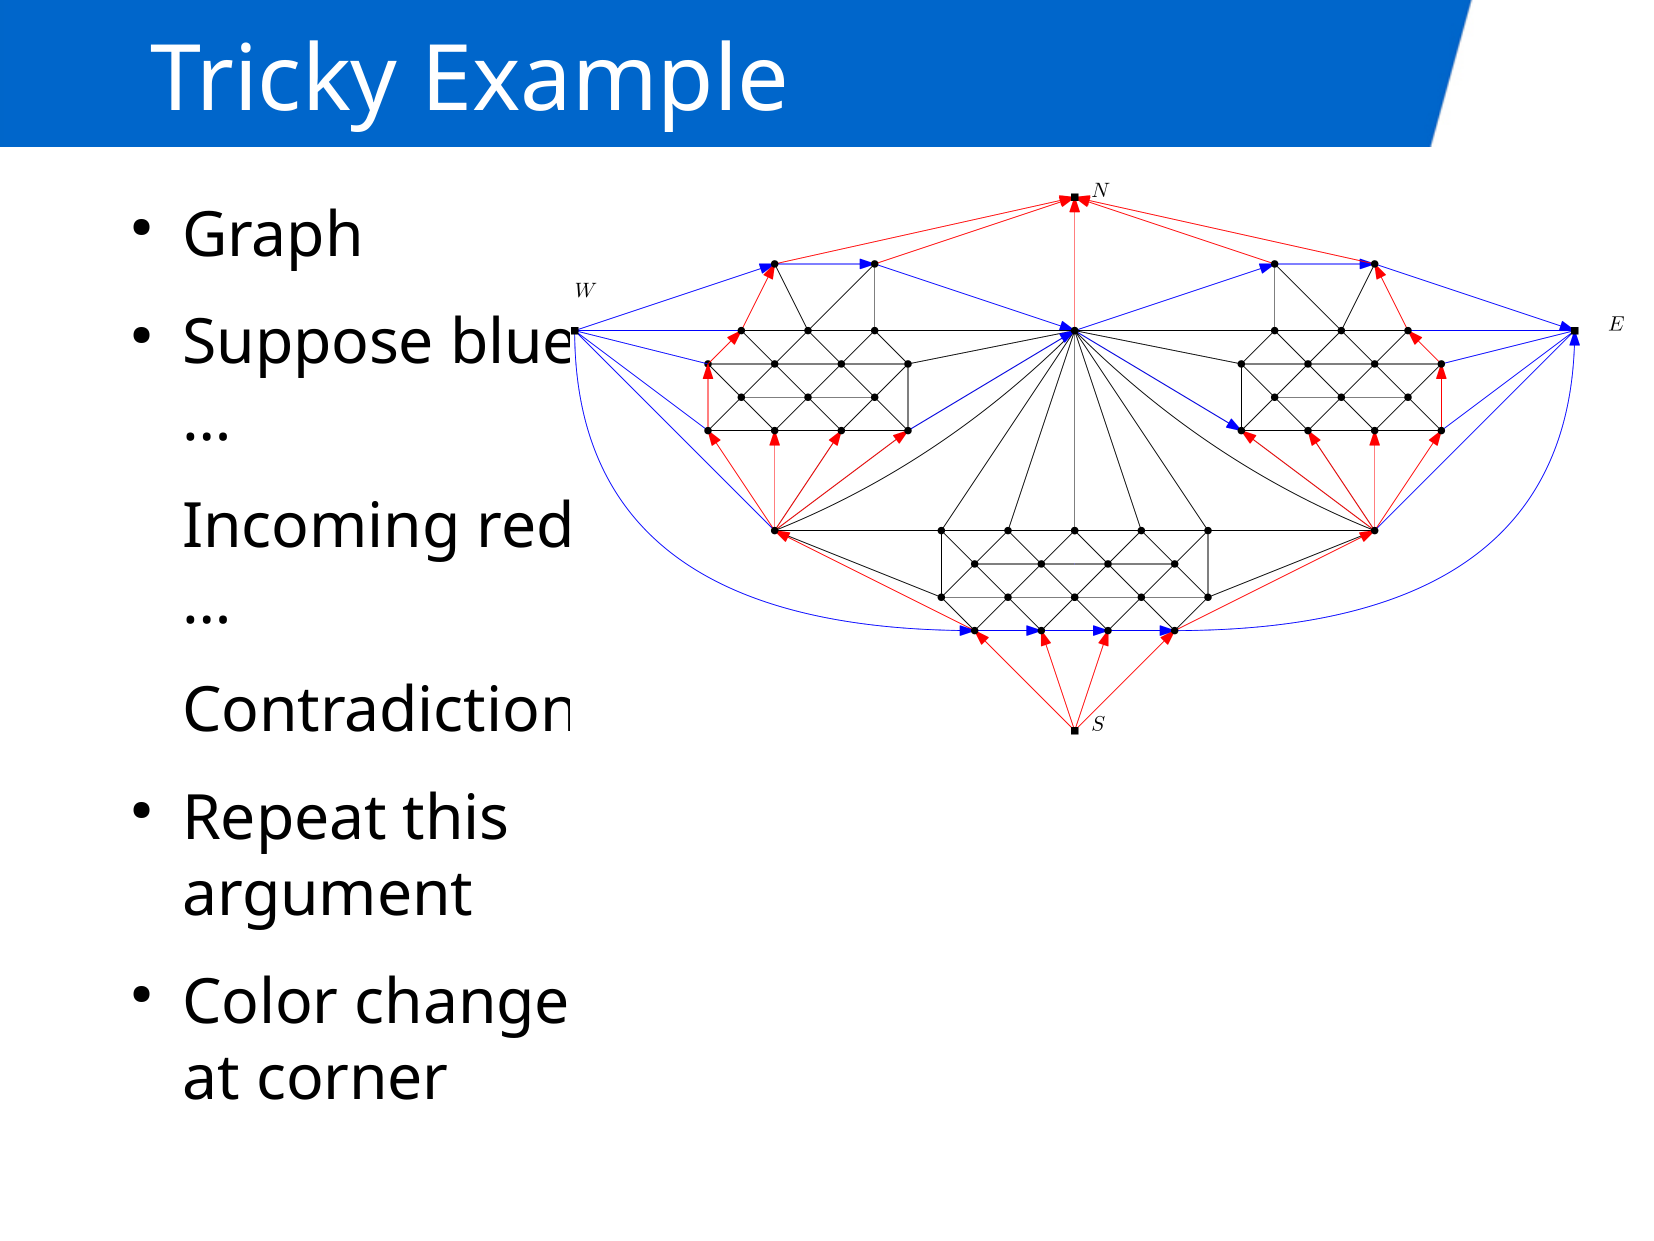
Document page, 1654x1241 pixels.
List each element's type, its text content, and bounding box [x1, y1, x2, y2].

picture [0, 0, 1474, 147]
list Graph Suppose blue … Incoming red … Contradiction Repeat this argument Color change at corner [113, 195, 601, 1118]
picture [570, 181, 1625, 736]
title Tricky Example [150, 15, 1456, 136]
